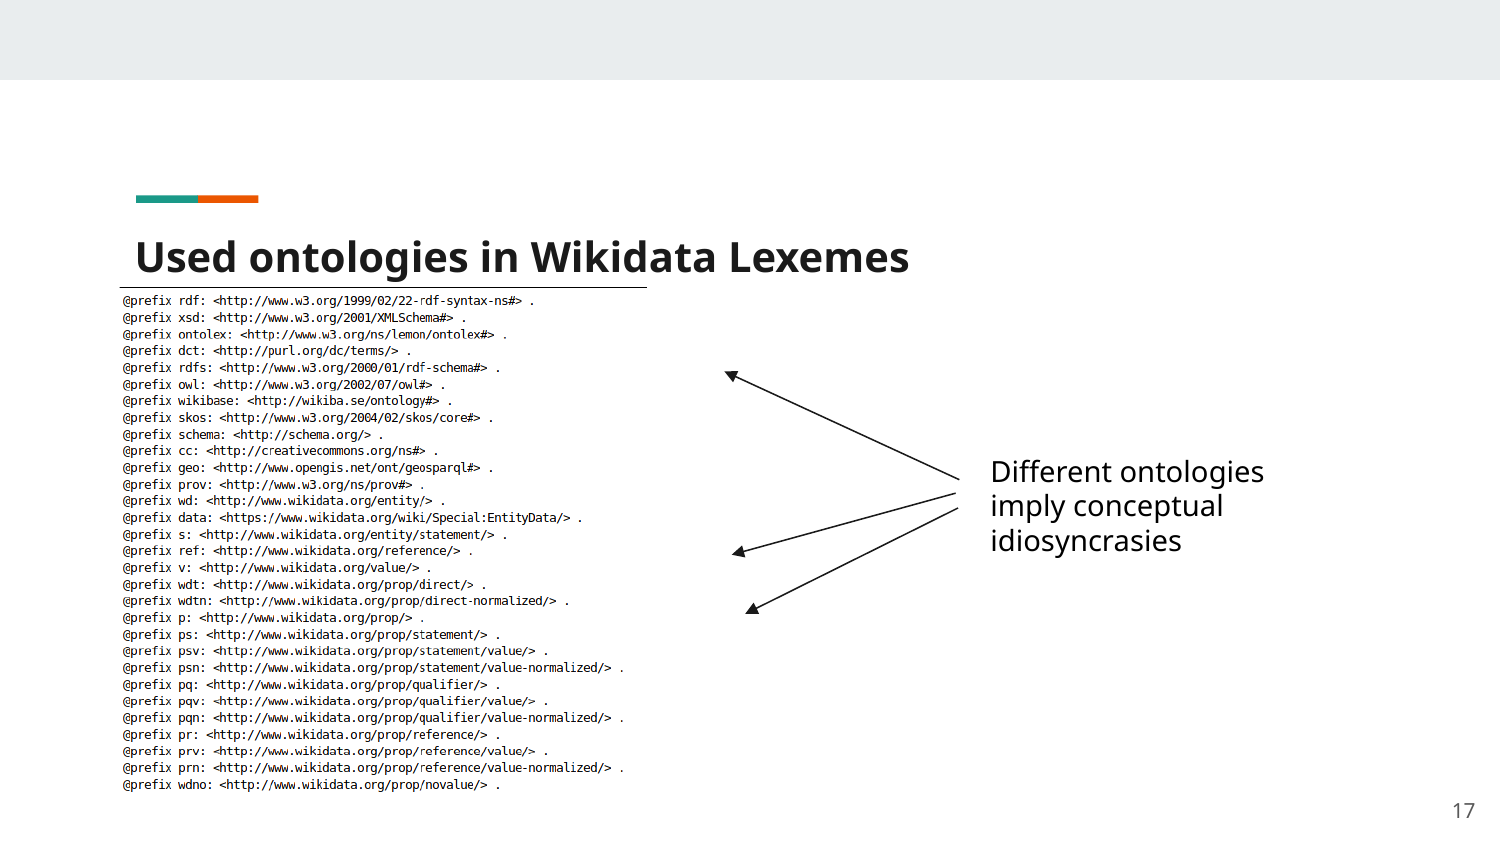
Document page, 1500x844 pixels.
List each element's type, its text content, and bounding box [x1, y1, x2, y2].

text_box Different ontologies imply conceptual idiosyncrasies [975, 437, 1321, 569]
picture [119, 287, 647, 804]
title Used ontologies in Wikidata Lexemes [119, 216, 1381, 305]
slide_number <number> [1400, 779, 1491, 844]
